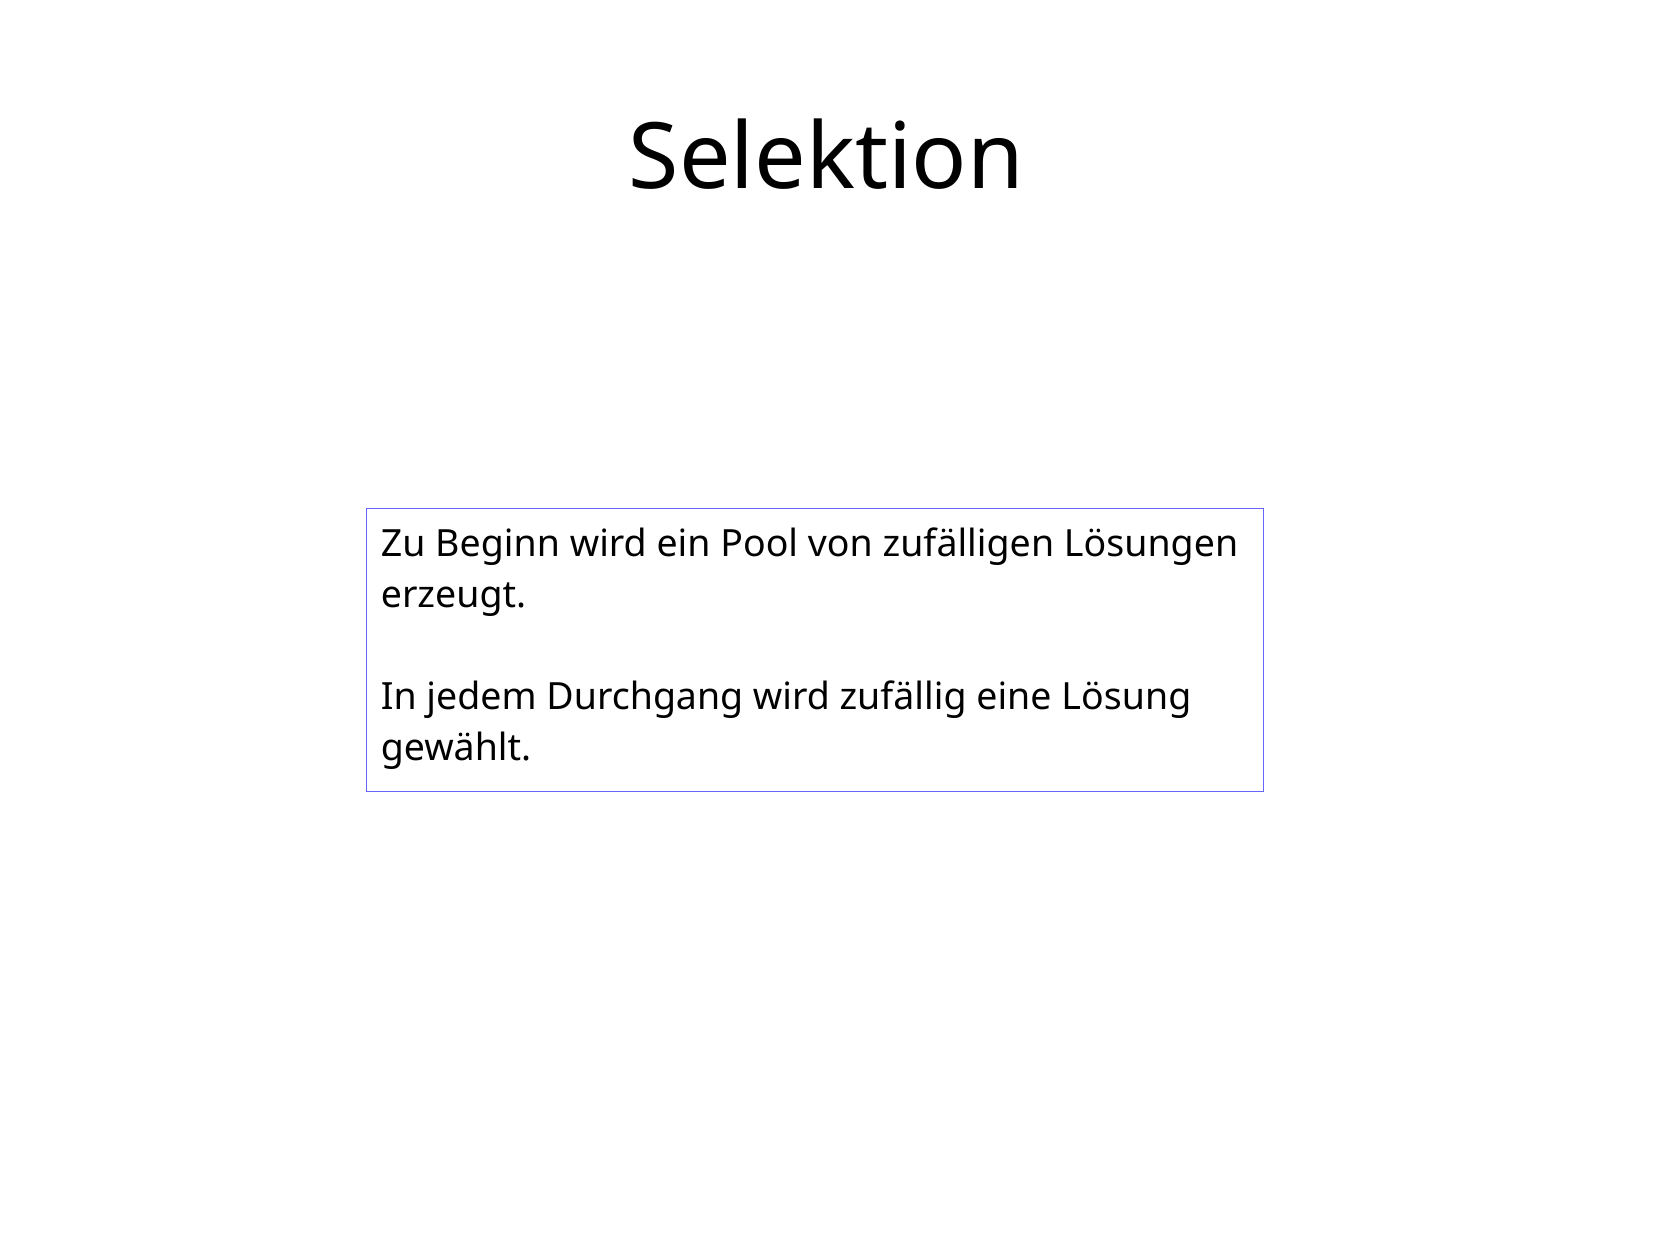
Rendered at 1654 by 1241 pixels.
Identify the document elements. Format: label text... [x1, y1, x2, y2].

text_box Zu Beginn wird ein Pool von zufälligen Lösungen erzeugt. In jedem Durchgang wird zufällig eine Lösung gewählt. [366, 508, 1264, 792]
title Selektion [82, 49, 1571, 257]
